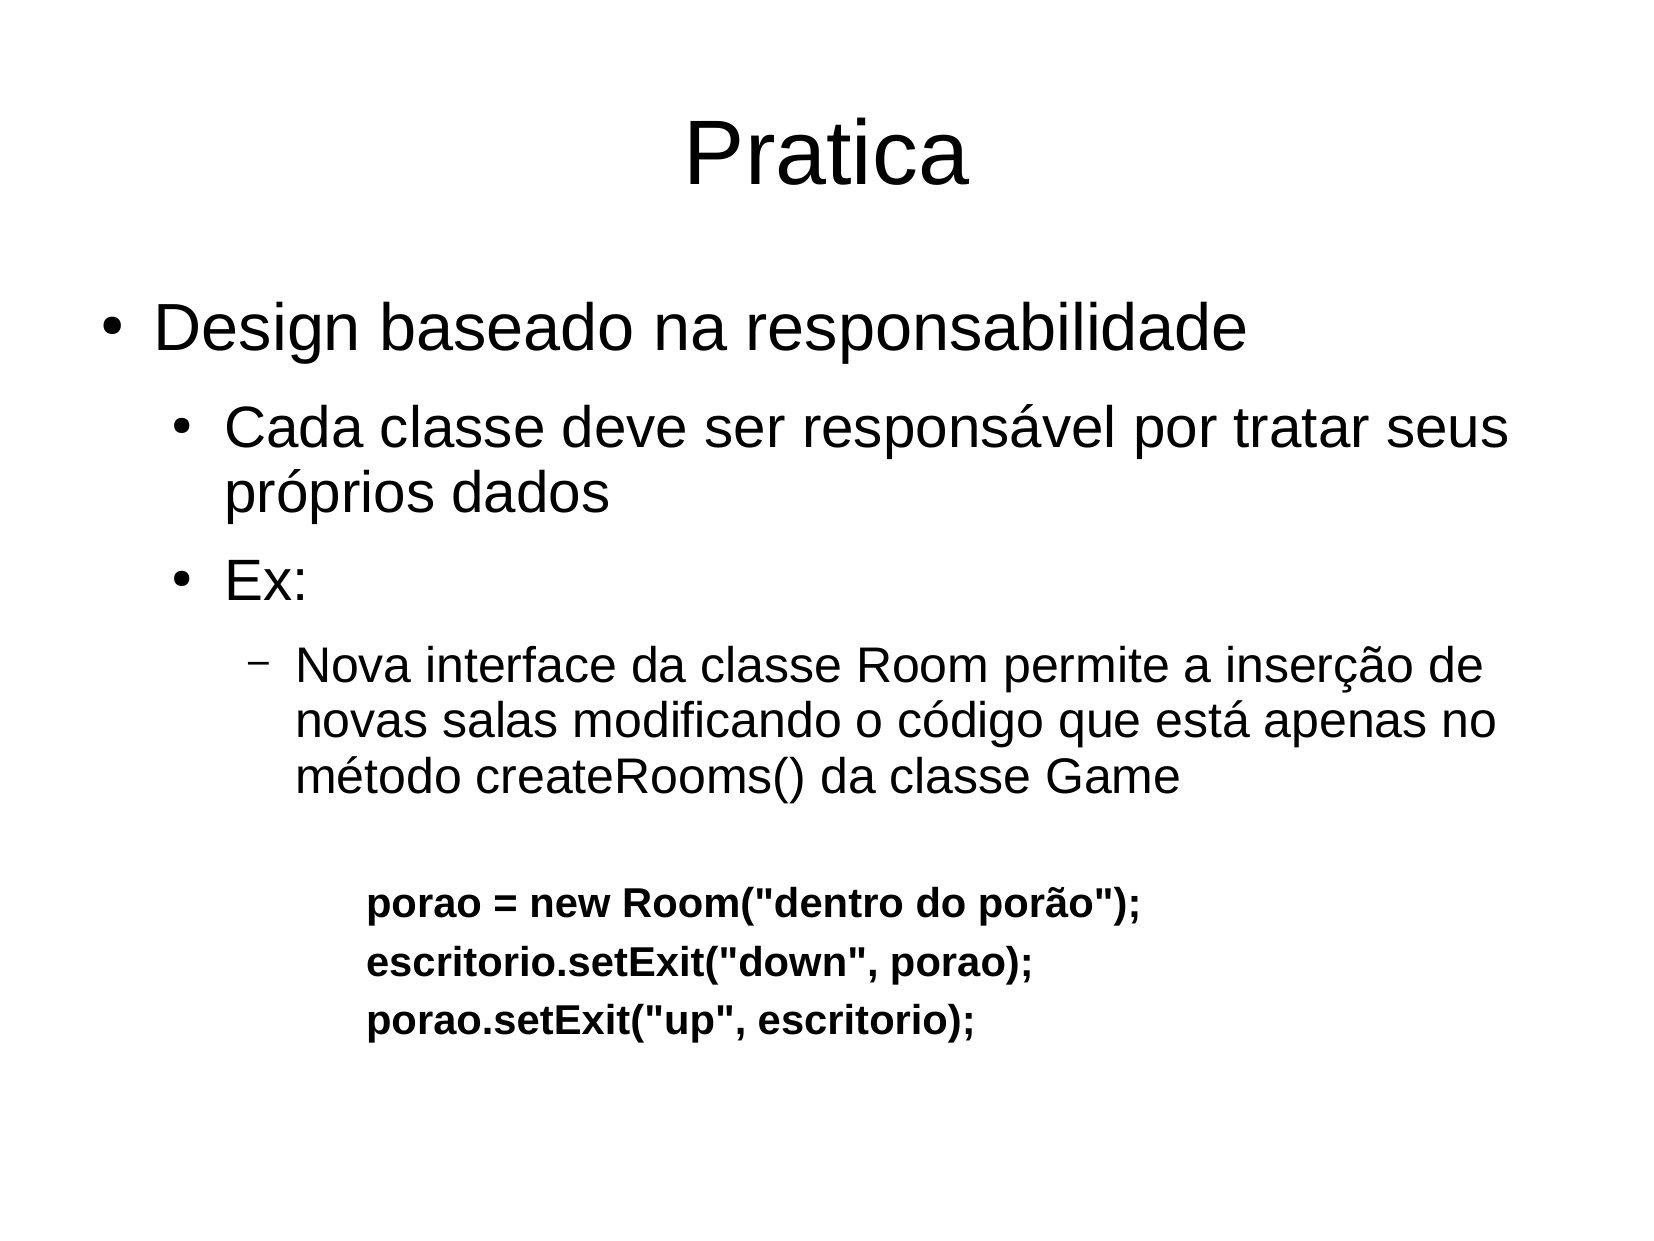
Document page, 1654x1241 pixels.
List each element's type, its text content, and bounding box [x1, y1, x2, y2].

title Pratica [82, 49, 1571, 257]
list Design baseado na responsabilidade Cada classe deve ser responsável por tratar seus próprios dados Ex: Nova interface da classe Room permite a inserção de novas salas modificando o código que está apenas no método createRooms() da classe Game porao = new Room("dentro do porão"); escritorio.setExit("down", porao); porao.setExit("up", escritorio); [82, 290, 1571, 1114]
